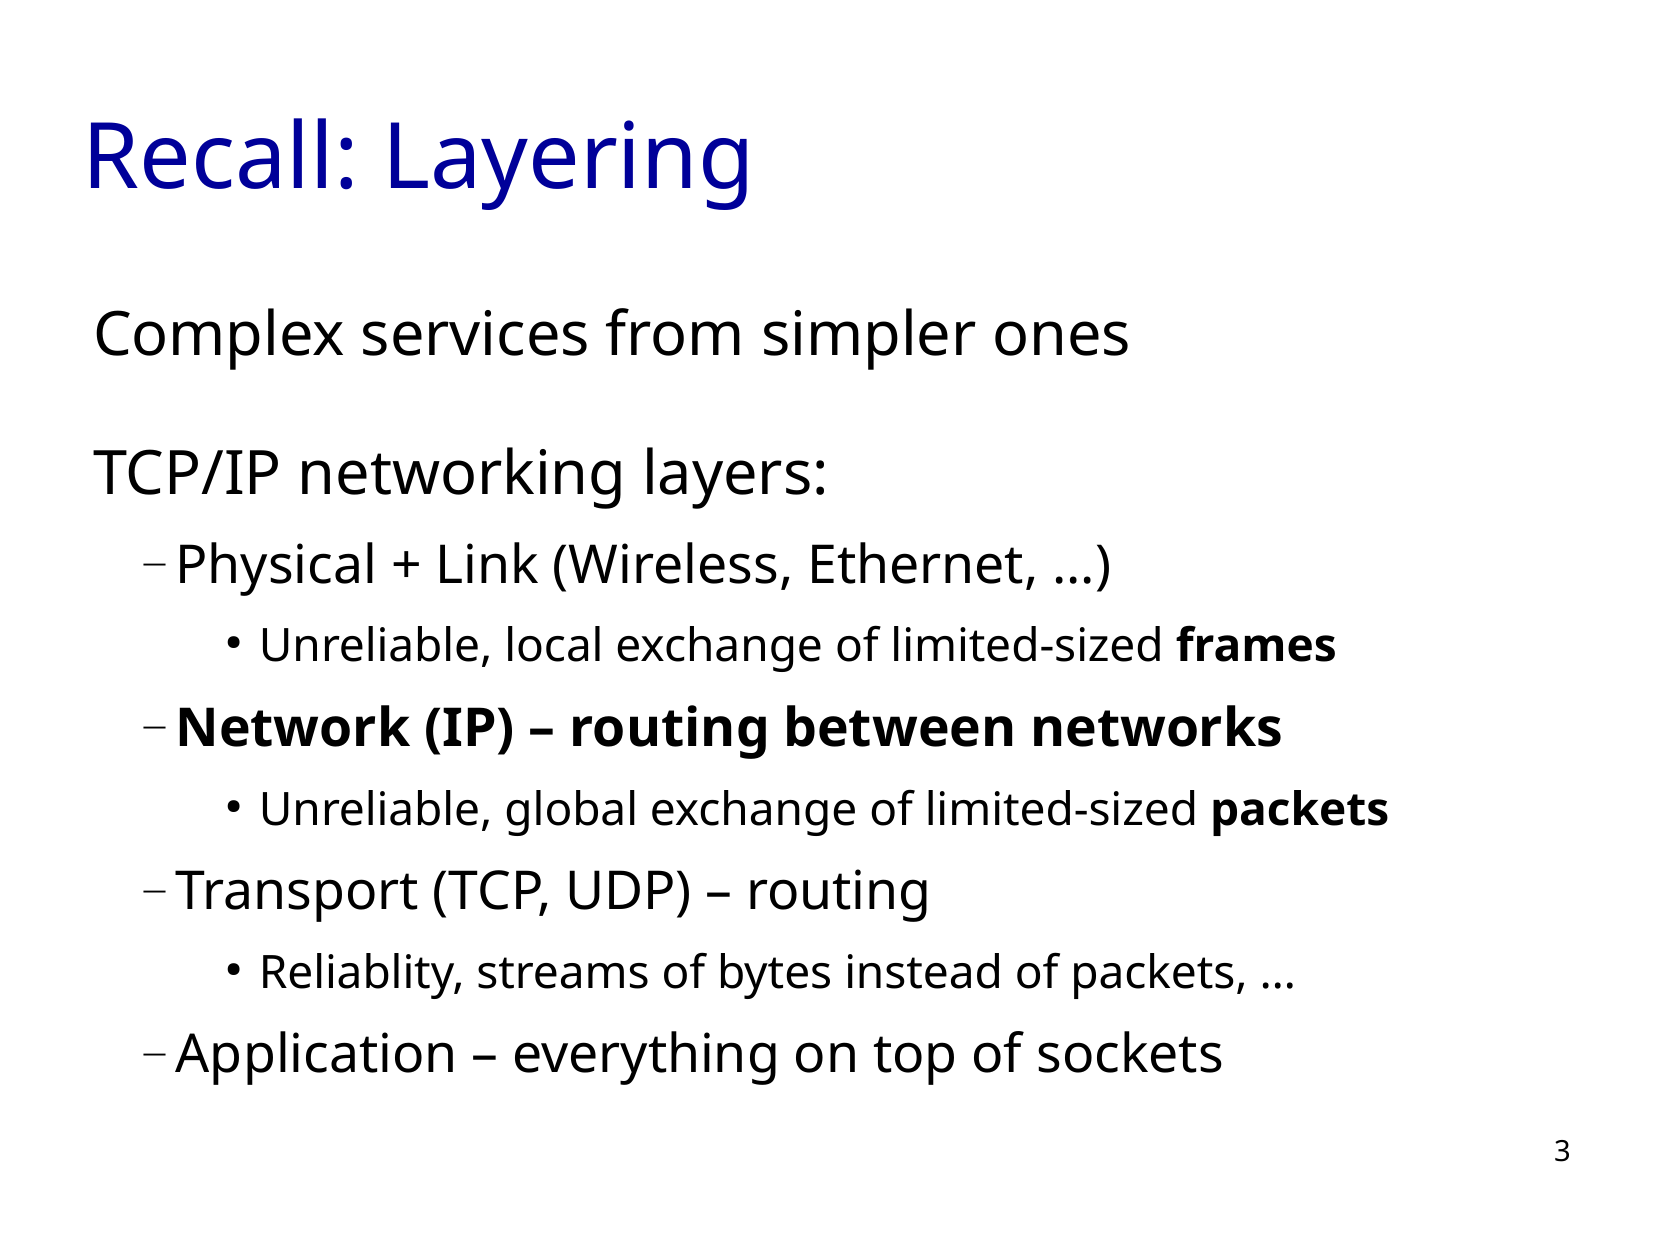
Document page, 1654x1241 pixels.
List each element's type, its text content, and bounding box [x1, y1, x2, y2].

list Complex services from simpler ones TCP/IP networking layers: Physical + Link (Wireless, Ethernet, ...) Unreliable, local exchange of limited-sized frames Network (IP) – routing between networks Unreliable, global exchange of limited-sized packets Transport (TCP, UDP) – routing Reliablity, streams of bytes instead of packets, … Application – everything on top of sockets [60, 290, 1571, 1096]
title Recall: Layering [82, 49, 1571, 257]
